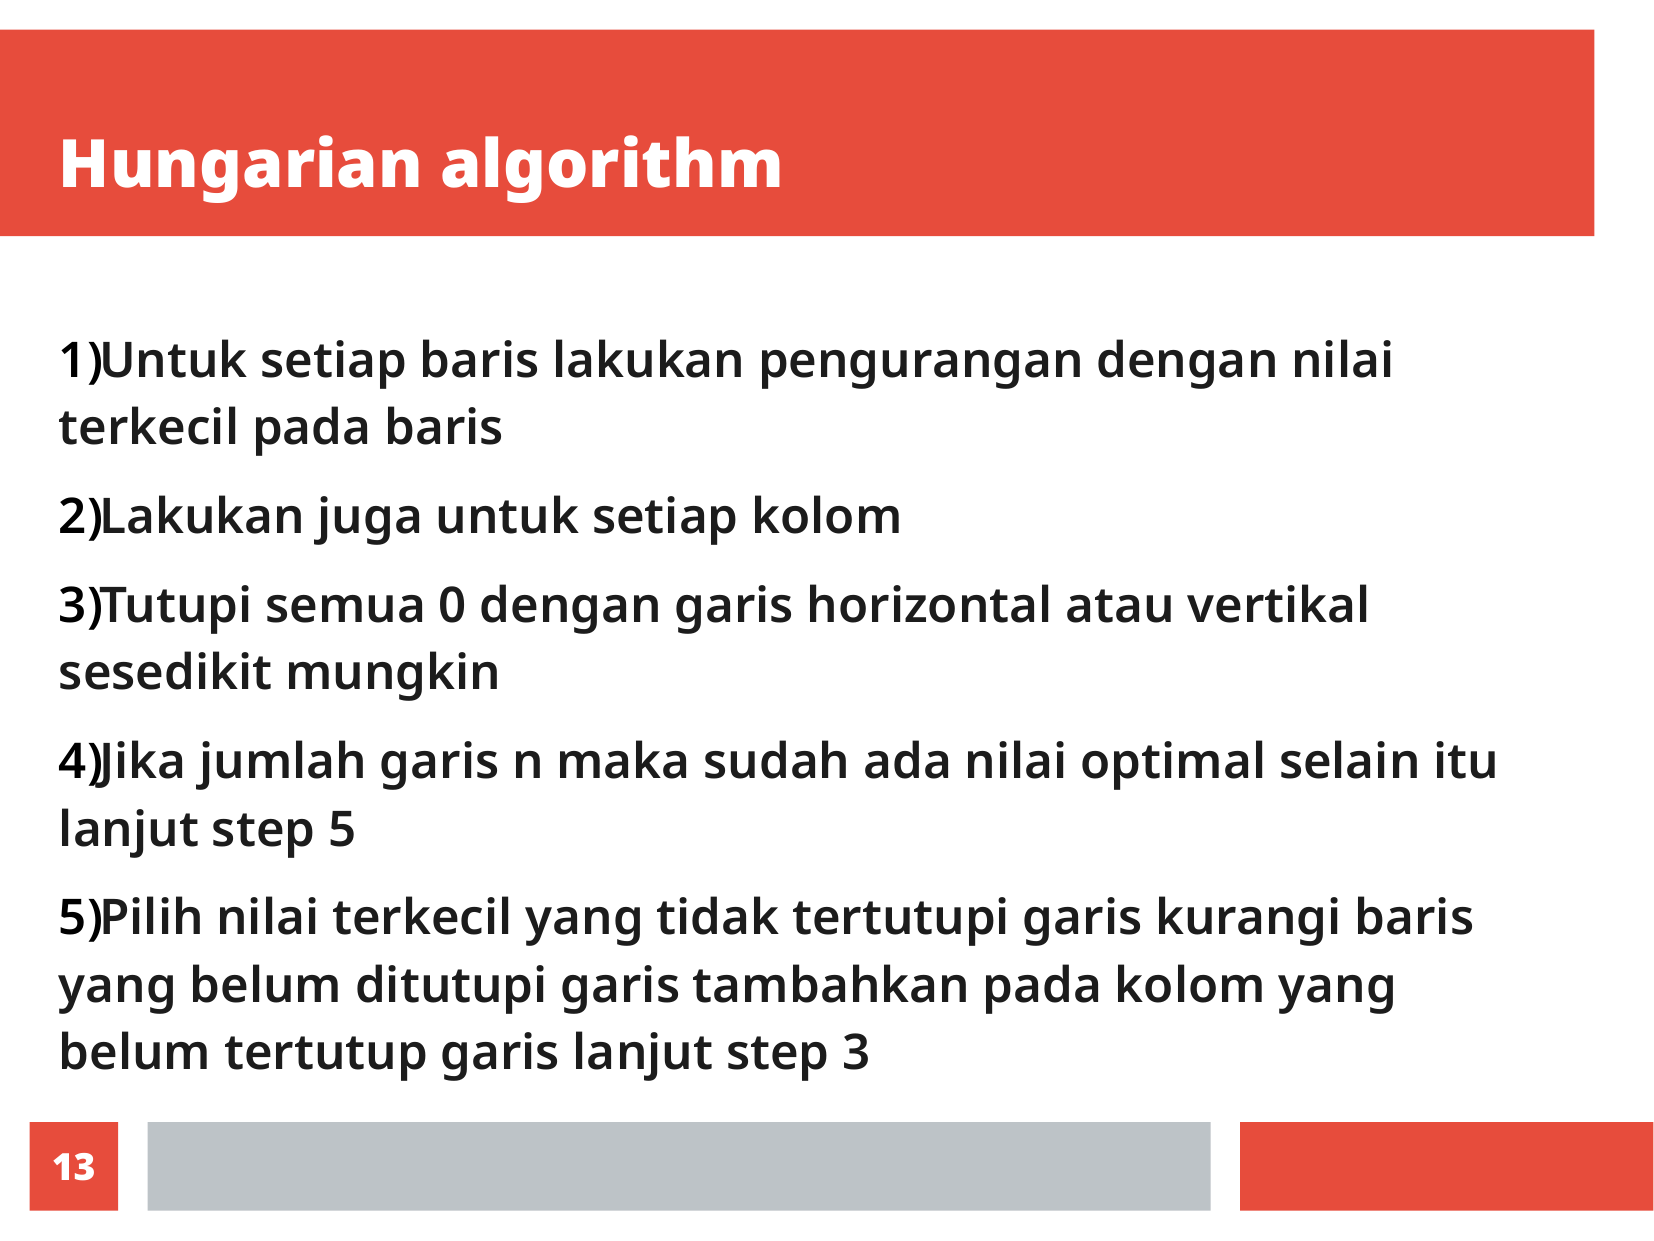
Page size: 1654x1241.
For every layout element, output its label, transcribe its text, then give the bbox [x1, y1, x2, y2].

list Untuk setiap baris lakukan pengurangan dengan nilai terkecil pada baris Lakukan juga untuk setiap kolom Tutupi semua 0 dengan garis horizontal atau vertikal sesedikit mungkin Jika jumlah garis n maka sudah ada nilai optimal selain itu lanjut step 5 Pilih nilai terkecil yang tidak tertutupi garis kurangi baris yang belum ditutupi garis tambahkan pada kolom yang belum tertutup garis lanjut step 3 [59, 324, 1565, 1093]
title Hungarian algorithm [59, 59, 1595, 207]
